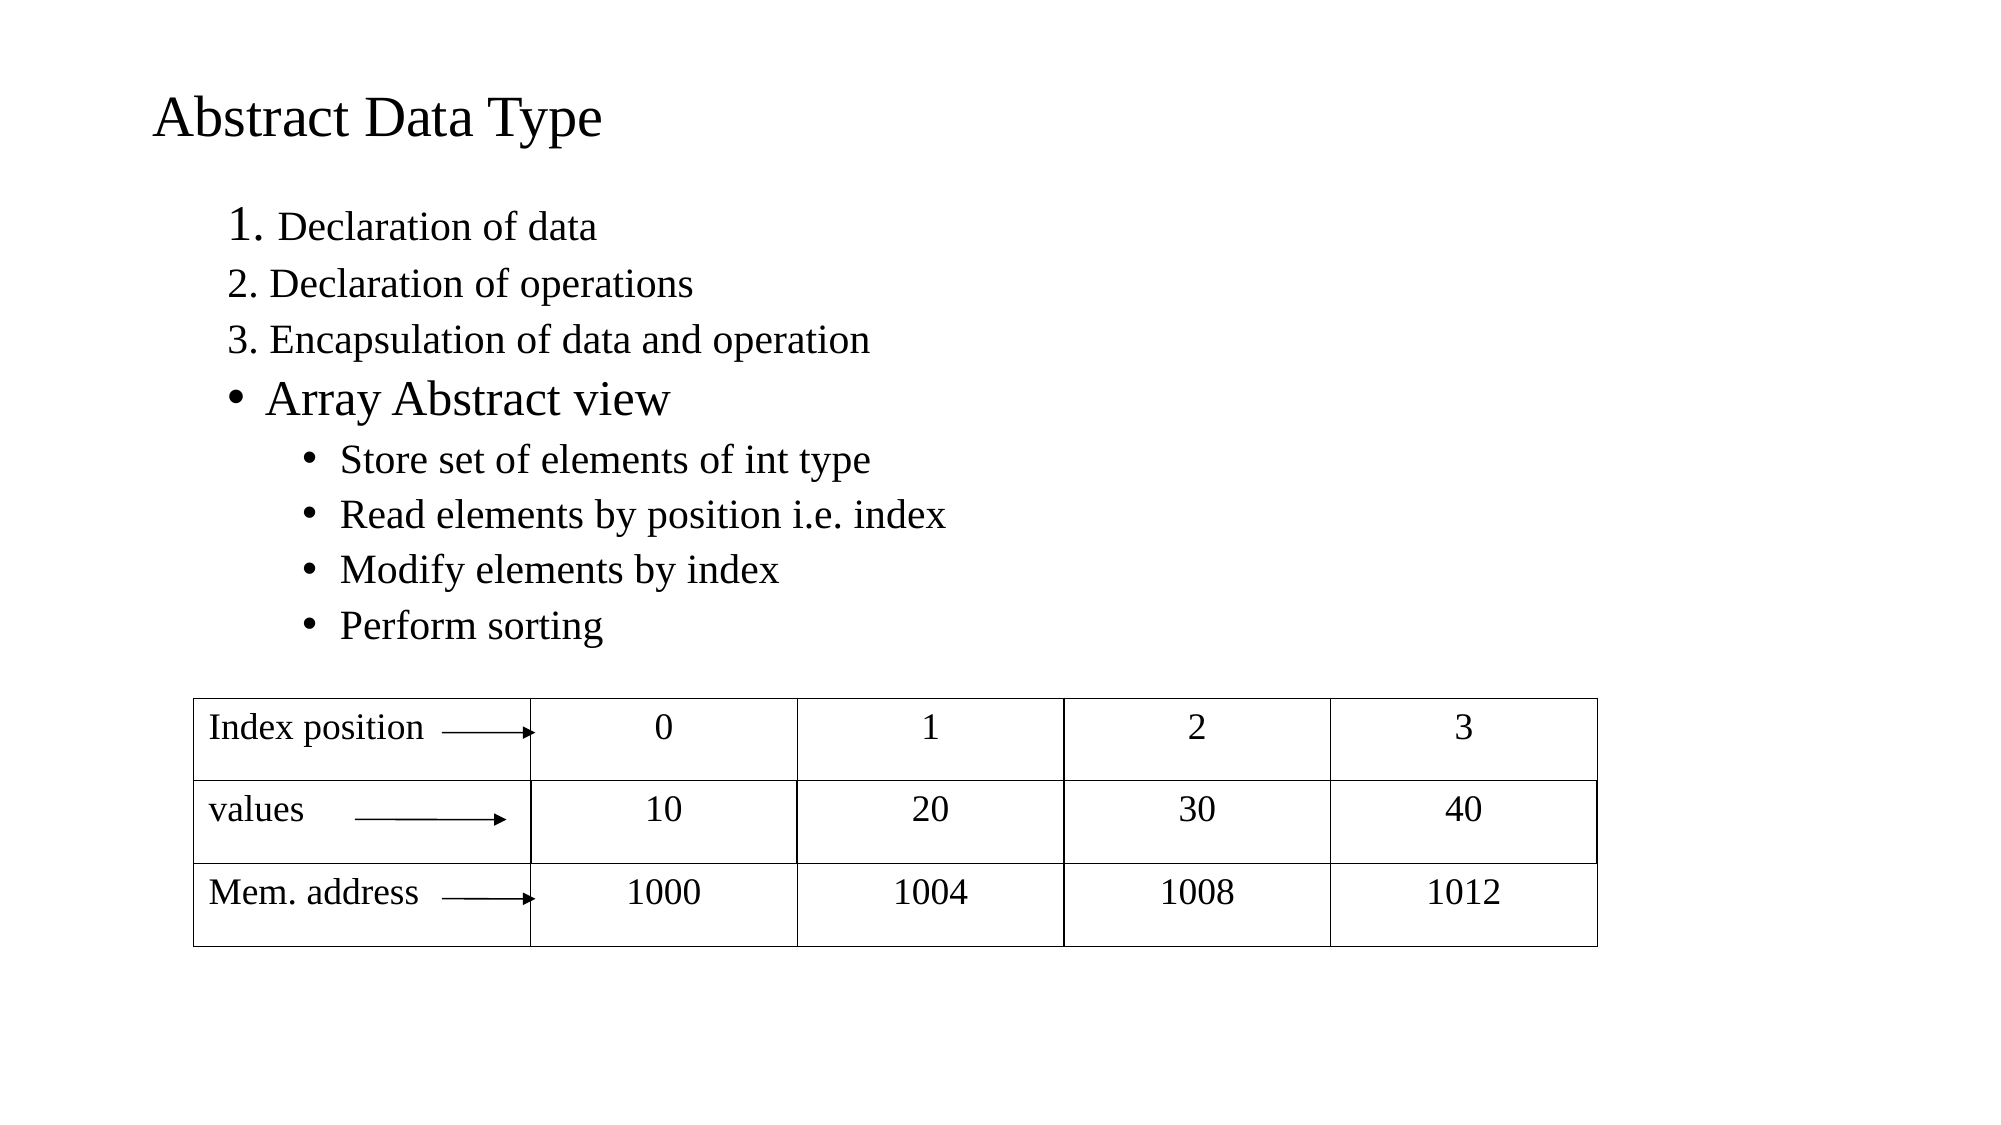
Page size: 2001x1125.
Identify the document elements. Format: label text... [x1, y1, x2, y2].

table_cell 1004 [798, 864, 1063, 946]
title Abstract Data Type [137, 59, 1863, 175]
table_cell 1000 [531, 864, 797, 946]
table_cell values [194, 781, 530, 863]
table_cell 10 [532, 781, 796, 863]
table_cell 1012 [1331, 864, 1597, 946]
table_header Index position [194, 699, 530, 780]
table_cell 20 [798, 781, 1063, 863]
list 1. Declaration of data 2. Declaration of operations 3. Encapsulation of data and operation Array Abstract view Store set of elements of int type Read elements by position i.e. index Modify elements by index Perform sorting [137, 189, 1863, 1087]
table_cell 30 [1065, 781, 1330, 863]
table_cell 40 [1331, 781, 1596, 863]
table_cell Mem. address [194, 864, 530, 946]
table_header 2 [1065, 699, 1330, 780]
table_header 0 [531, 699, 797, 780]
table_cell 1008 [1065, 864, 1330, 946]
table_header 3 [1331, 699, 1597, 780]
table_header 1 [798, 699, 1063, 780]
